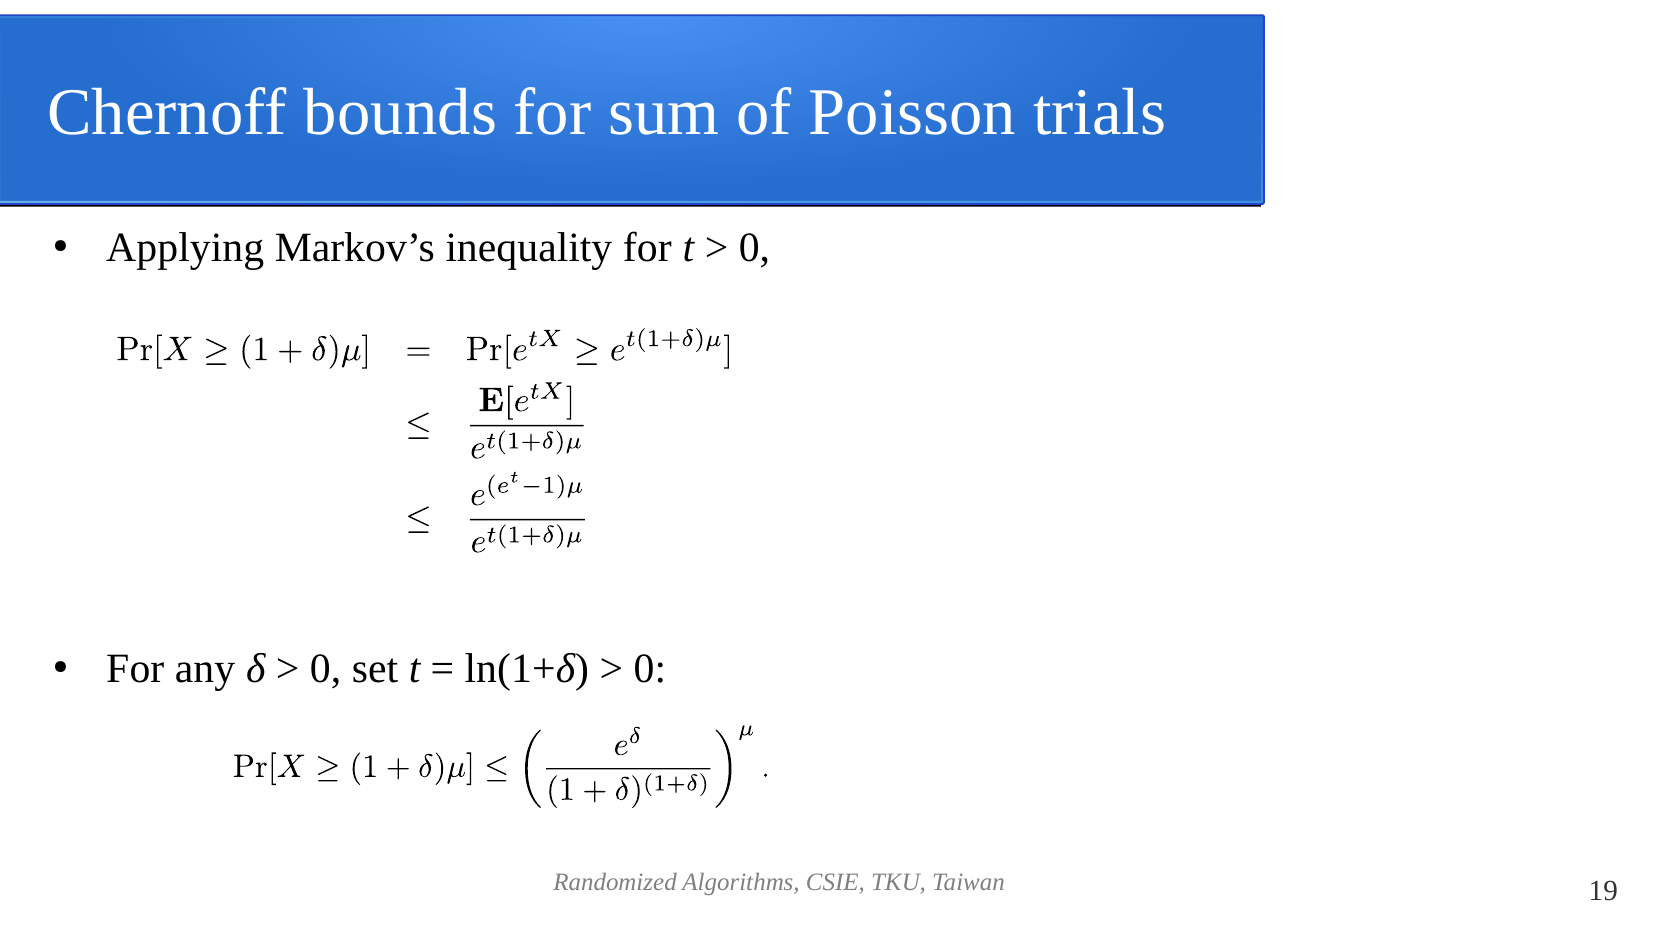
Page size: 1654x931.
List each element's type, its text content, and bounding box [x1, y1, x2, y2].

title Chernoff bounds for sum of Poisson trials [47, 35, 1199, 189]
list Applying Markov’s inequality for t > 0, For any δ > 0, set t = ln(1+δ) > 0: [35, 224, 827, 875]
